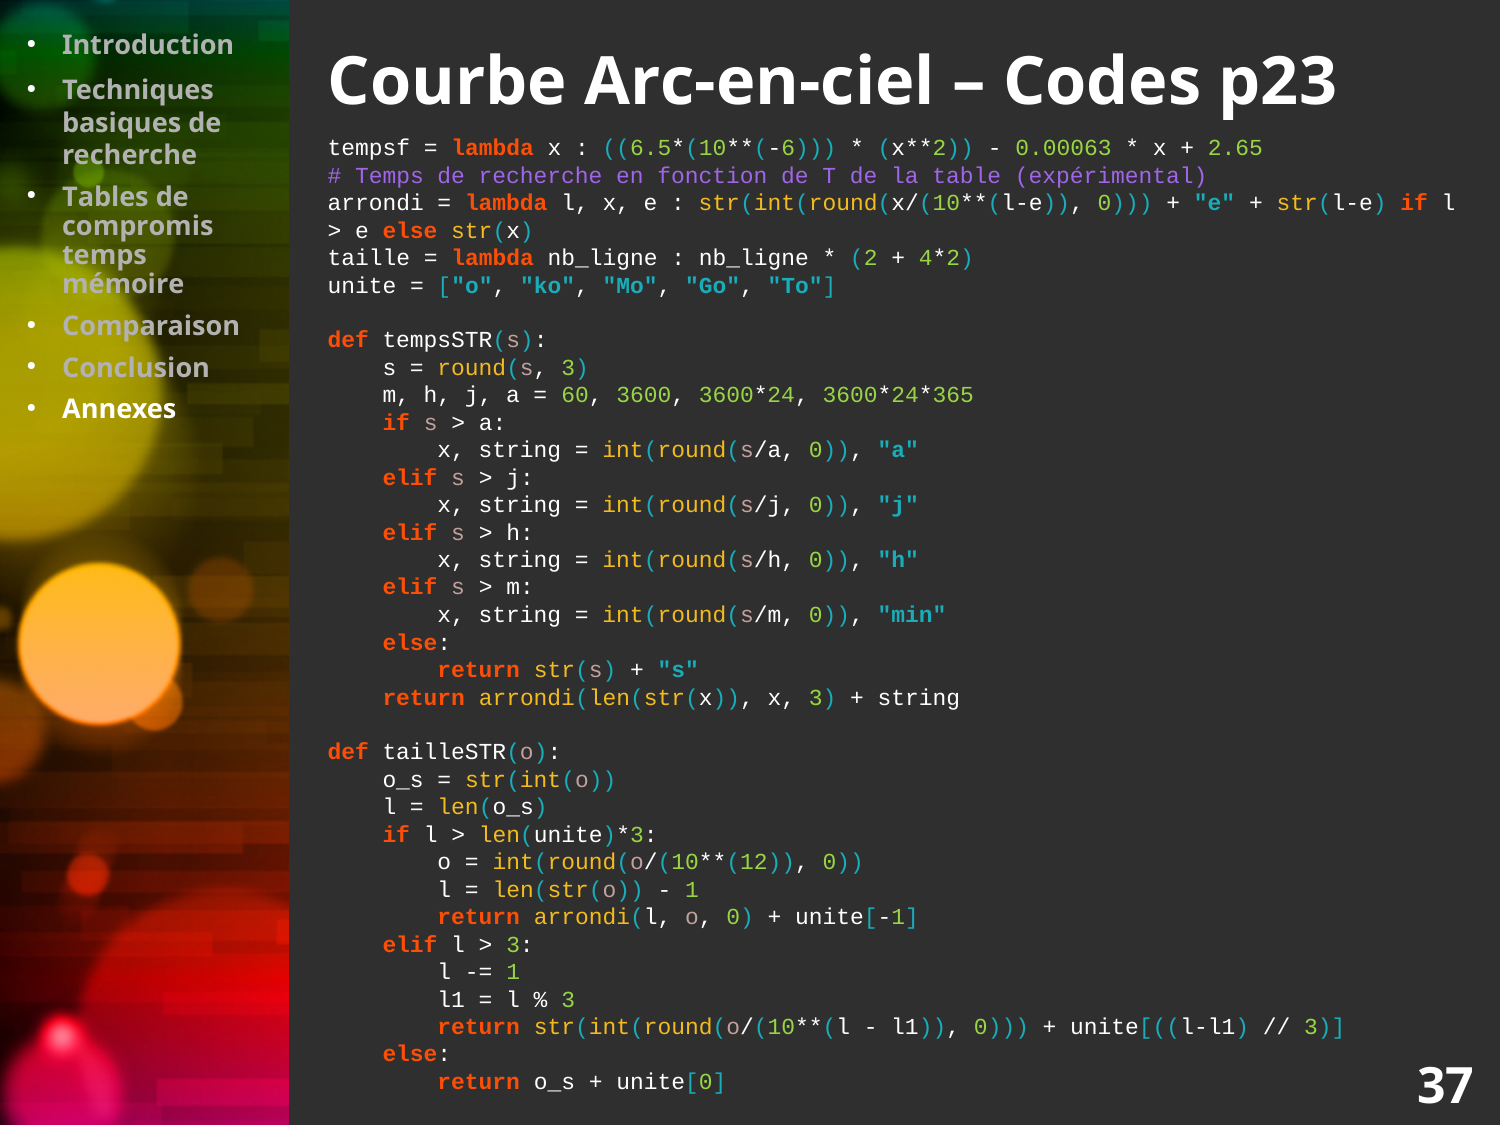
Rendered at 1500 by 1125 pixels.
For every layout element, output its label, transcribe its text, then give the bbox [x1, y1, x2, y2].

text_box [289, 0, 1500, 1125]
text_box Introduction Techniques basiques de recherche Tables de compromis temps mémoire Comparaison Conclusion Annexes [11, 23, 284, 449]
text_box <numéro> [1417, 1054, 1500, 1109]
title Courbe Arc-en-ciel – Codes p23 [312, 19, 1471, 125]
picture [0, 0, 289, 1125]
text_box tempsf = lambda x : ((6.5*(10**(-6))) * (x**2)) - 0.00063 * x + 2.65 # Temps de recherche en fonction de T de la table (expérimental) arrondi = lambda l, x, e : str(int(round(x/(10**(l-e)), 0))) + "e" + str(l-e) if l > e else str(x) taille = lambda nb_ligne : nb_ligne * (2 + 4*2) unite = ["o", "ko", "Mo", "Go", "To"] def tempsSTR(s): s = round(s, 3) m, h, j, a = 60, 3600, 3600*24, 3600*24*365 if s > a: x, string = int(round(s/a, 0)), "a" elif s > j: x, string = int(round(s/j, 0)), "j" elif s > h: x, string = int(round(s/h, 0)), "h" elif s > m: x, string = int(round(s/m, 0)), "min" else: return str(s) + "s" return arrondi(len(str(x)), x, 3) + string def tailleSTR(o): o_s = str(int(o)) l = len(o_s) if l > len(unite)*3: o = int(round(o/(10**(12)), 0)) l = len(str(o)) - 1 return arrondi(l, o, 0) + unite[-1] elif l > 3: l -= 1 l1 = l % 3 return str(int(round(o/(10**(l - l1)), 0))) + unite[((l-l1) // 3)] else: return o_s + unite[0] [312, 125, 1477, 1102]
